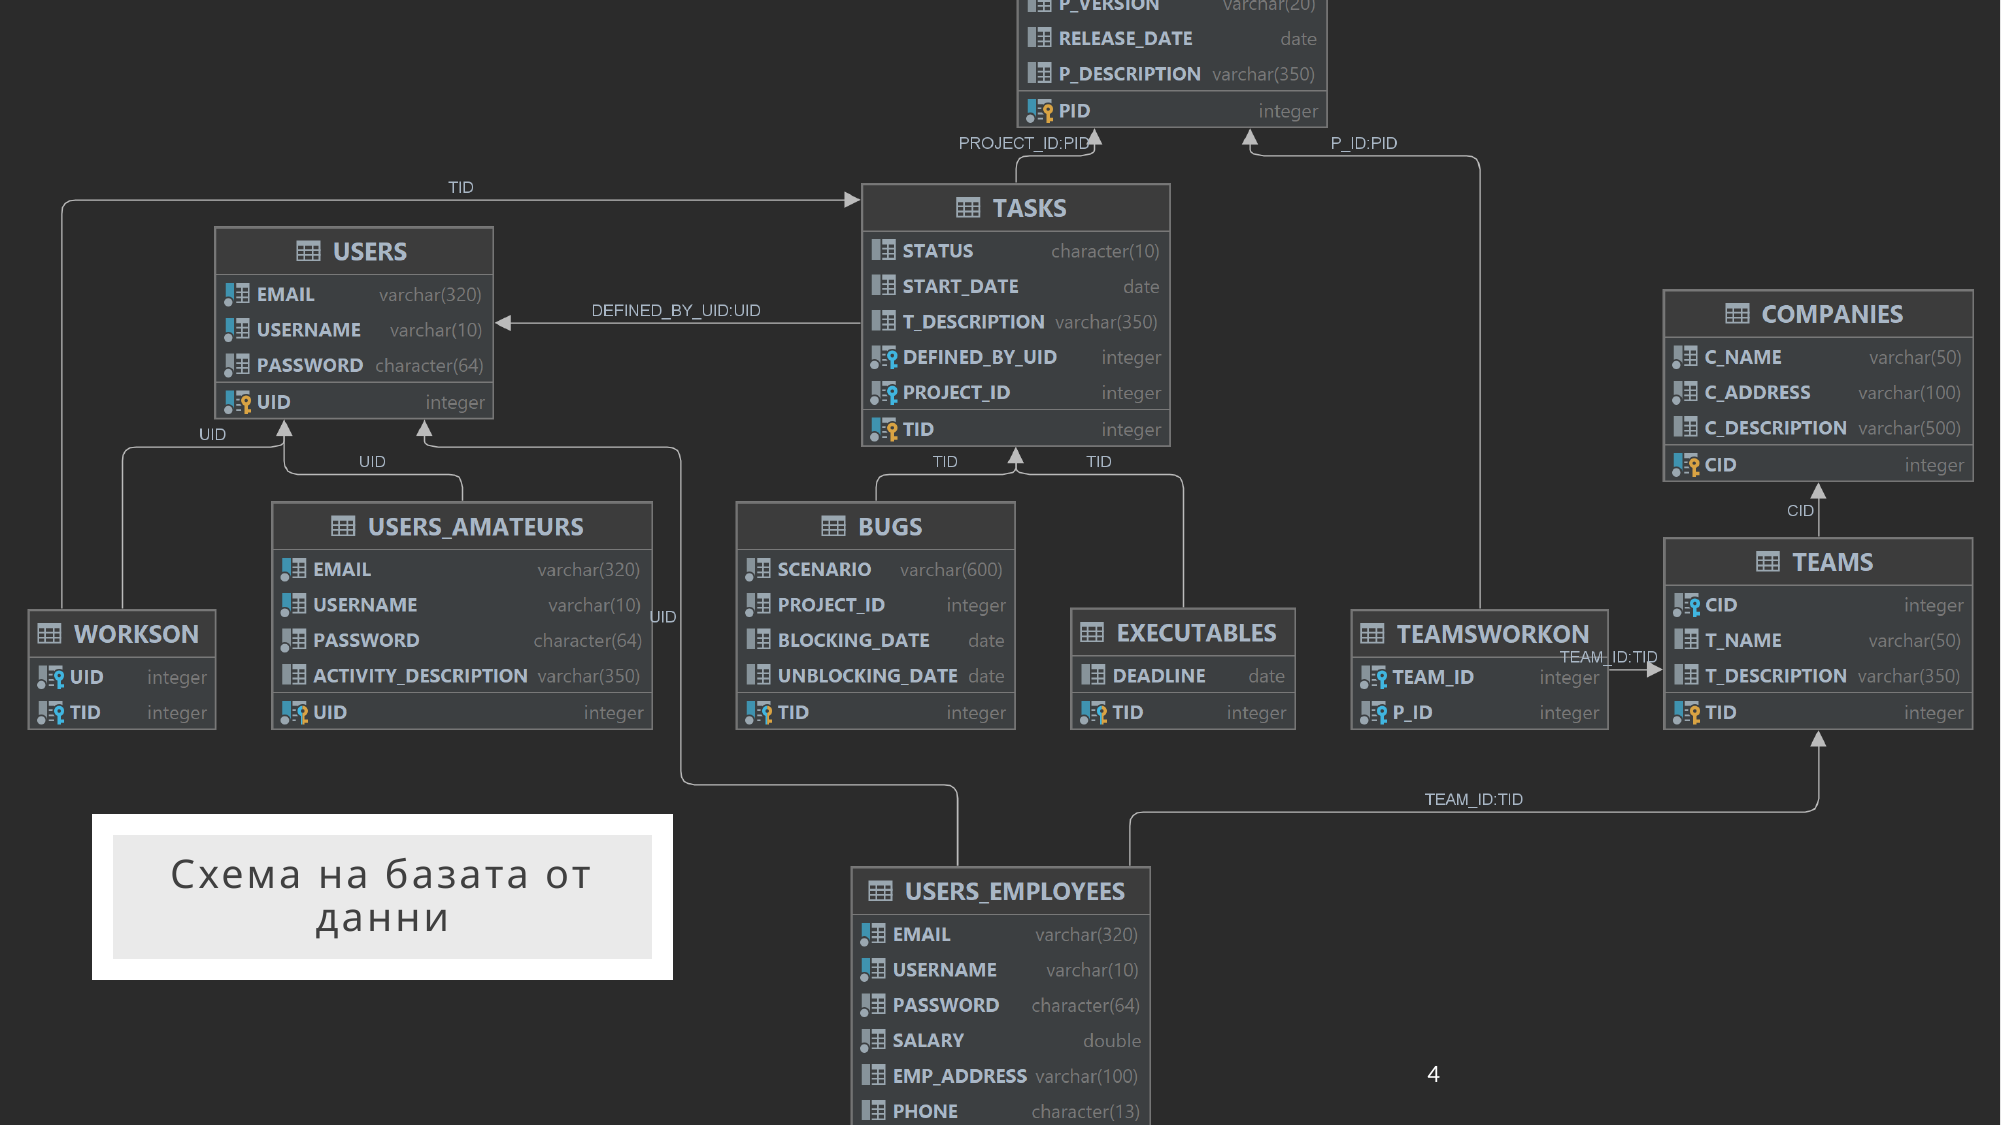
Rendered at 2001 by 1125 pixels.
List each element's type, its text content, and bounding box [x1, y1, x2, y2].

picture [0, 0, 2000, 1125]
title Схема на базата от данни [102, 824, 663, 970]
text_box [1412, 1042, 1863, 1103]
